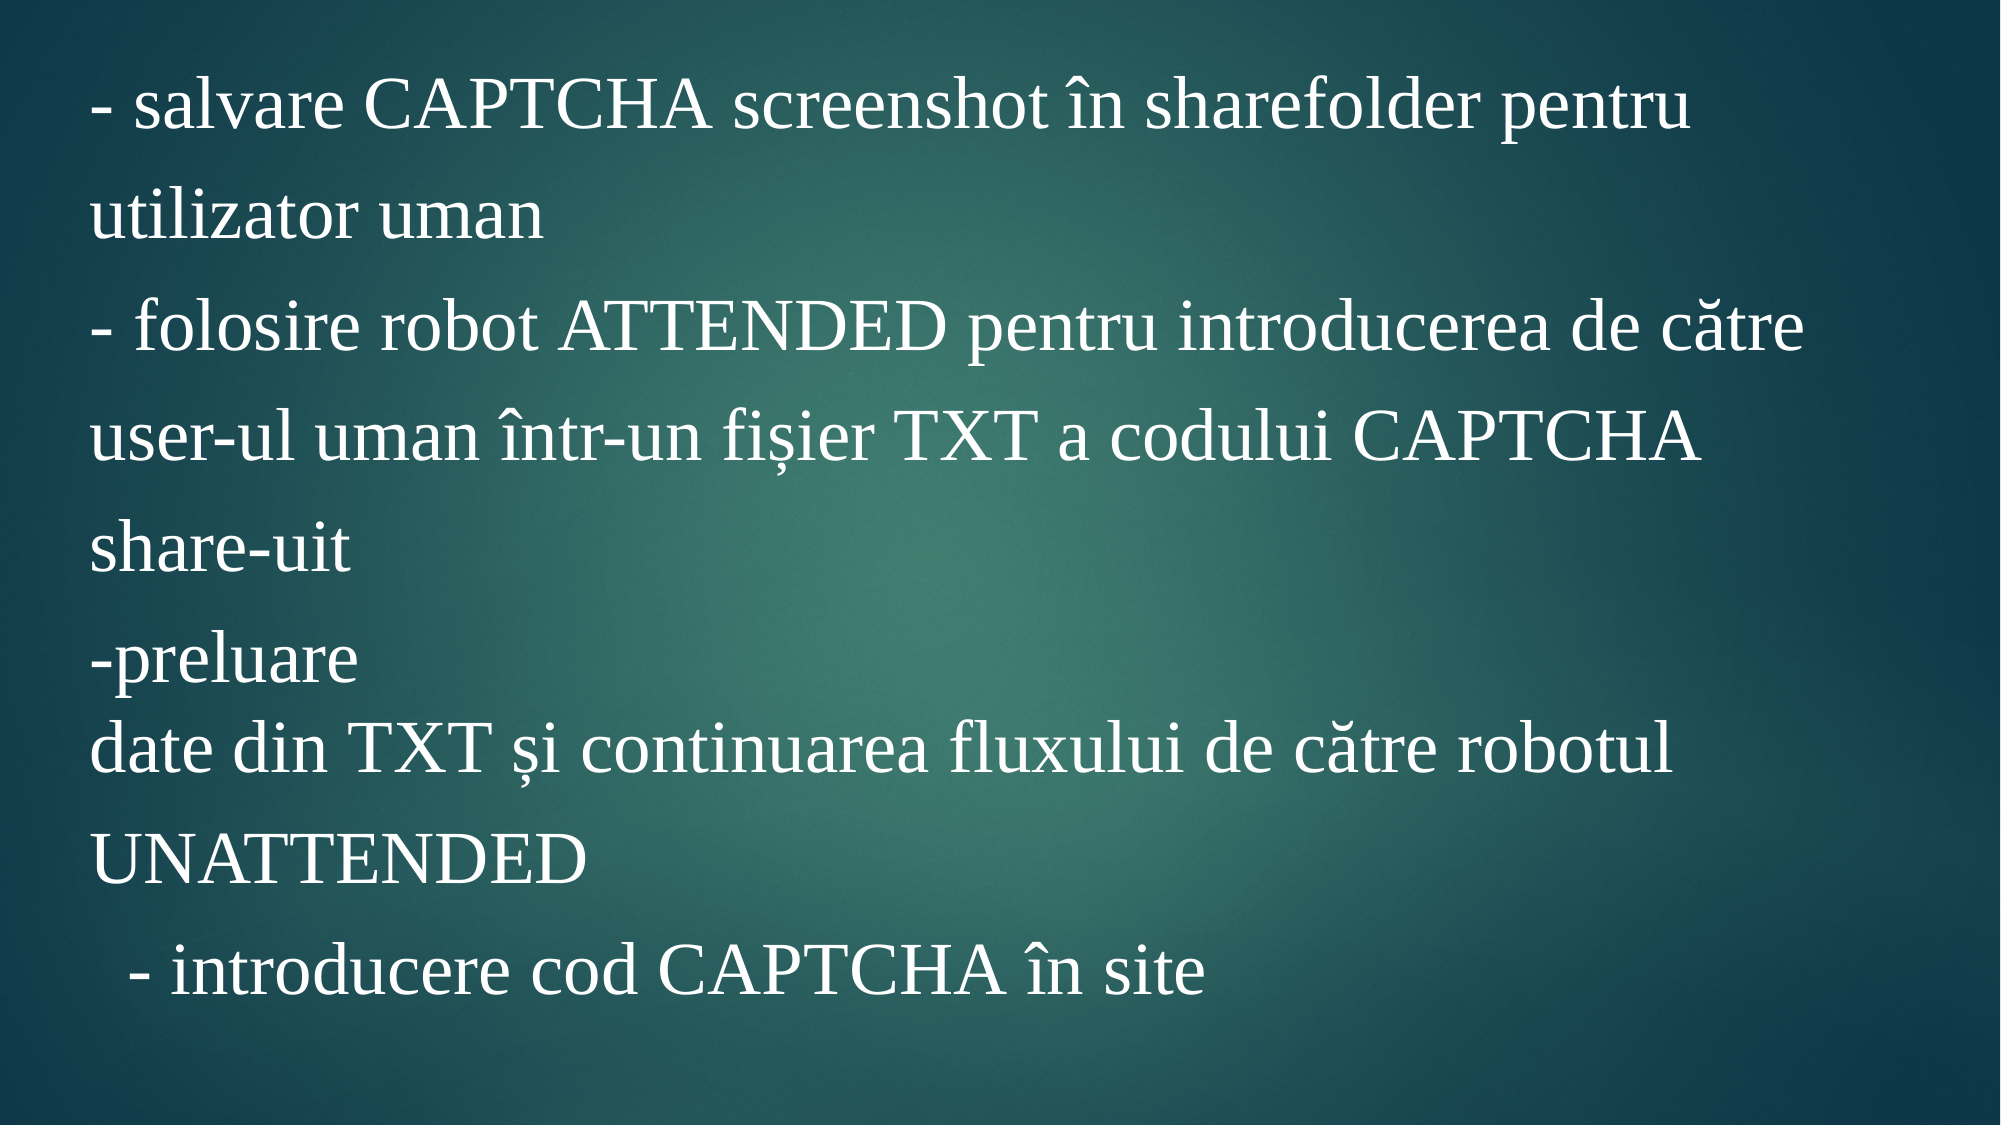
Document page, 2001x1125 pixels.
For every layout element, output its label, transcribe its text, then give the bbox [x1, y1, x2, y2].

list - salvare CAPTCHA screenshot în sharefolder pentru utilizator uman - folosire robot ATTENDED pentru introducerea de către user-ul uman într-un fișier TXT a codului CAPTCHA share-uit -preluare date din TXT și continuarea fluxului de către robotul UNATTENDED - introducere cod CAPTCHA în site [74, 45, 1890, 1025]
